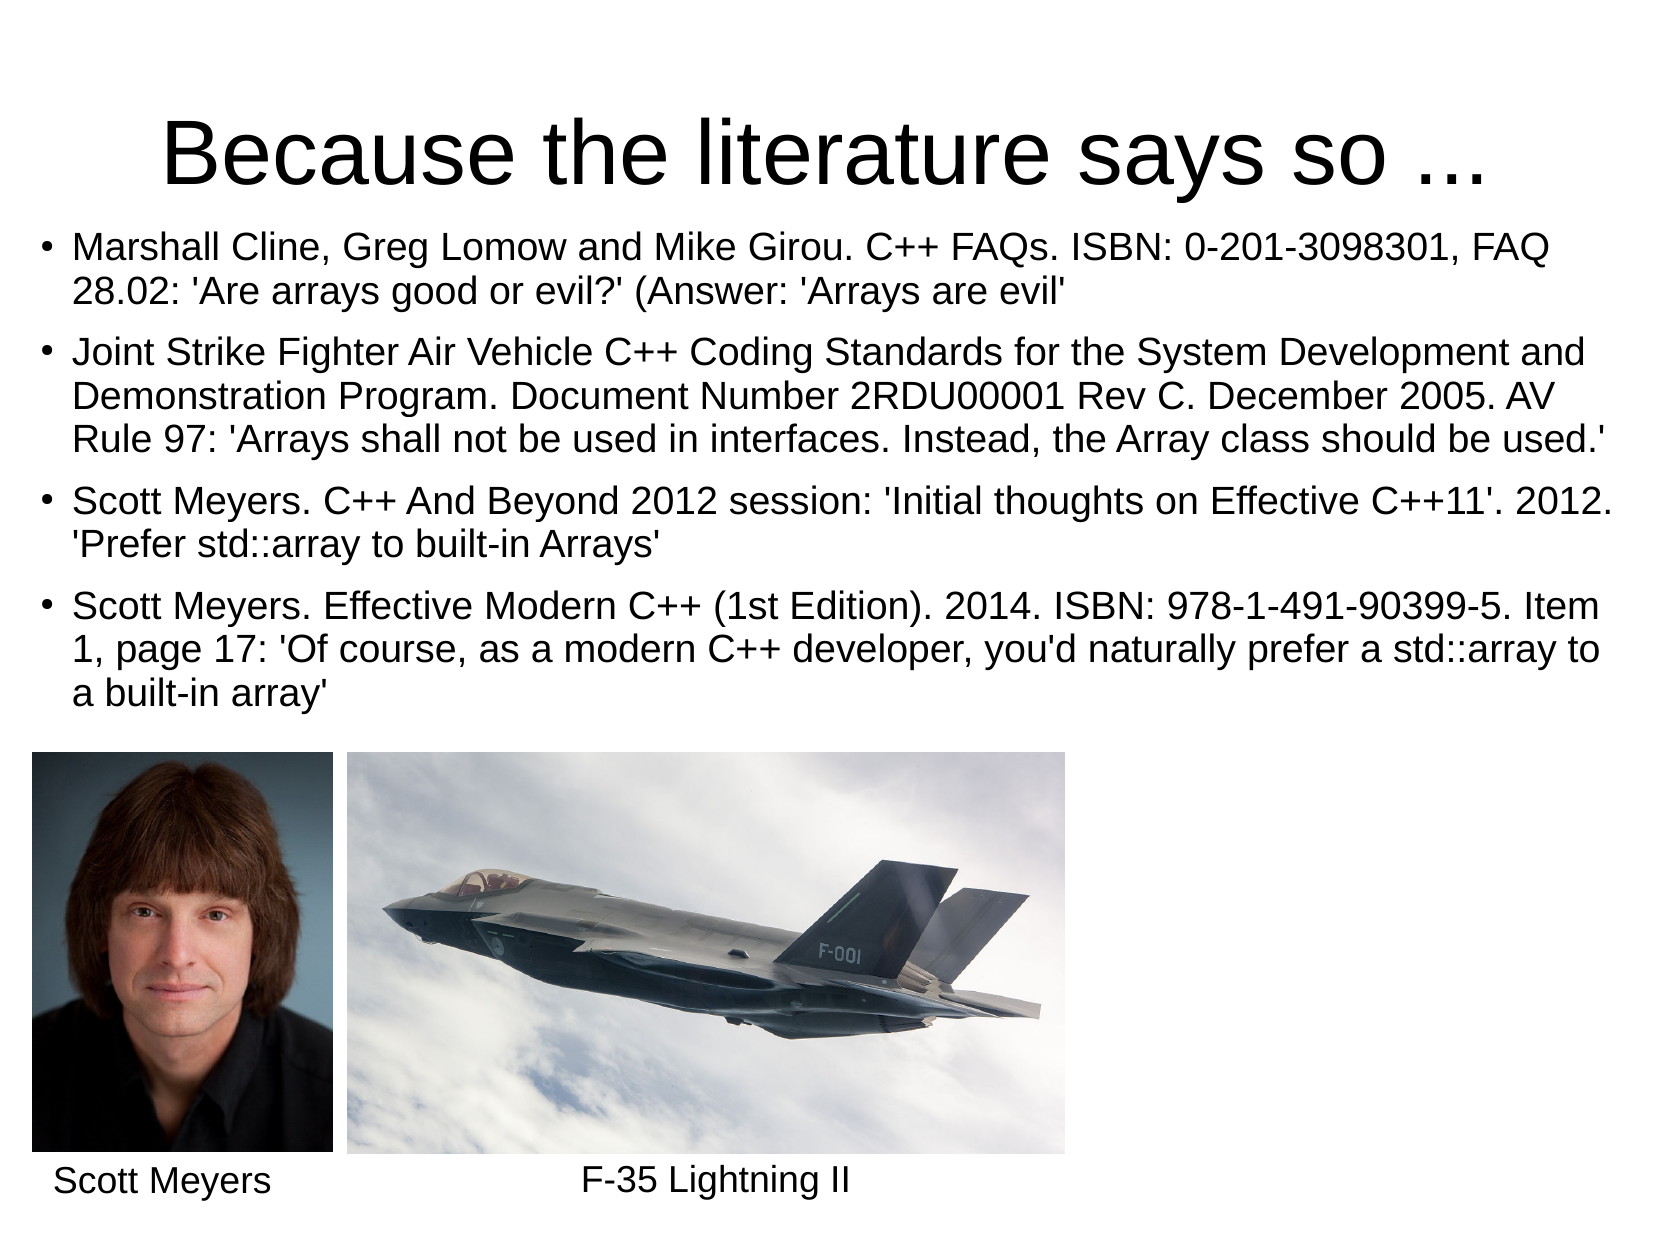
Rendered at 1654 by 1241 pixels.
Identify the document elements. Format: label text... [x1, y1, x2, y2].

text_box Scott Meyers [38, 1151, 437, 1209]
picture [32, 752, 333, 1152]
picture [347, 752, 1065, 1154]
text_box F-35 Lightning II [565, 1151, 867, 1209]
title Because the literature says so ... [82, 49, 1571, 225]
list Marshall Cline, Greg Lomow and Mike Girou. C++ FAQs. ISBN: 0-201-3098301, FAQ 28.02: 'Are arrays good or evil?' (Answer: 'Arrays are evil' Joint Strike Fighter Air Vehicle C++ Coding Standards for the System Development and Demonstration Program. Document Number 2RDU00001 Rev C. December 2005. AV Rule 97: 'Arrays shall not be used in interfaces. Instead, the Array class should be used.' Scott Meyers. C++ And Beyond 2012 session: 'Initial thoughts on Effective C++11'. 2012. 'Prefer std::array to built-in Arrays' Scott Meyers. Effective Modern C++ (1st Edition). 2014. ISBN: 978-1-491-90399-5. Item 1, page 17: 'Of course, as a modern C++ developer, you'd naturally prefer a std::array to a built-in array' [30, 225, 1621, 766]
